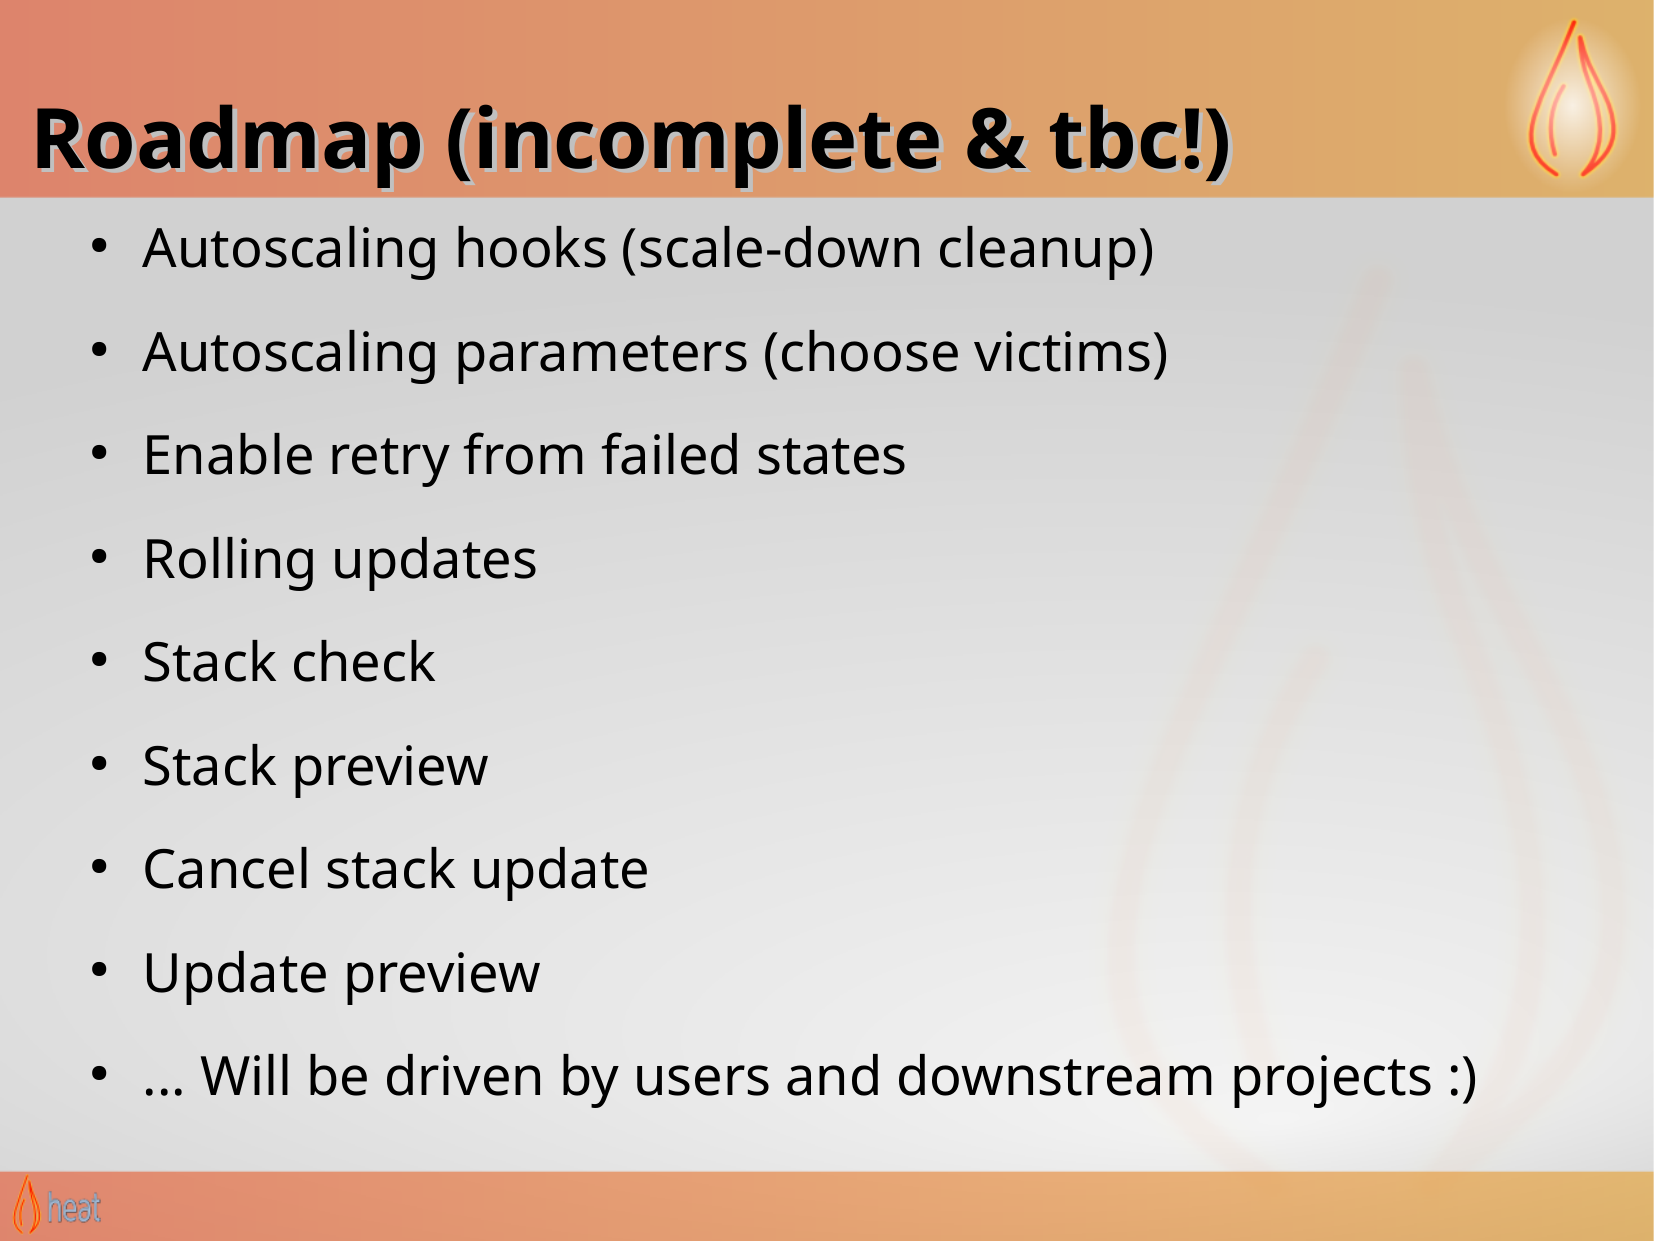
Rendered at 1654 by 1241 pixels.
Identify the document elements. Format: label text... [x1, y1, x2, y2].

list Autoscaling hooks (scale-down cleanup) Autoscaling parameters (choose victims) Enable retry from failed states Rolling updates Stack check Stack preview Cancel stack update Update preview ... Will be driven by users and downstream projects :) [71, 210, 1561, 1166]
picture [0, 0, 1654, 1241]
title Roadmap (incomplete & tbc!) [30, 23, 1606, 249]
